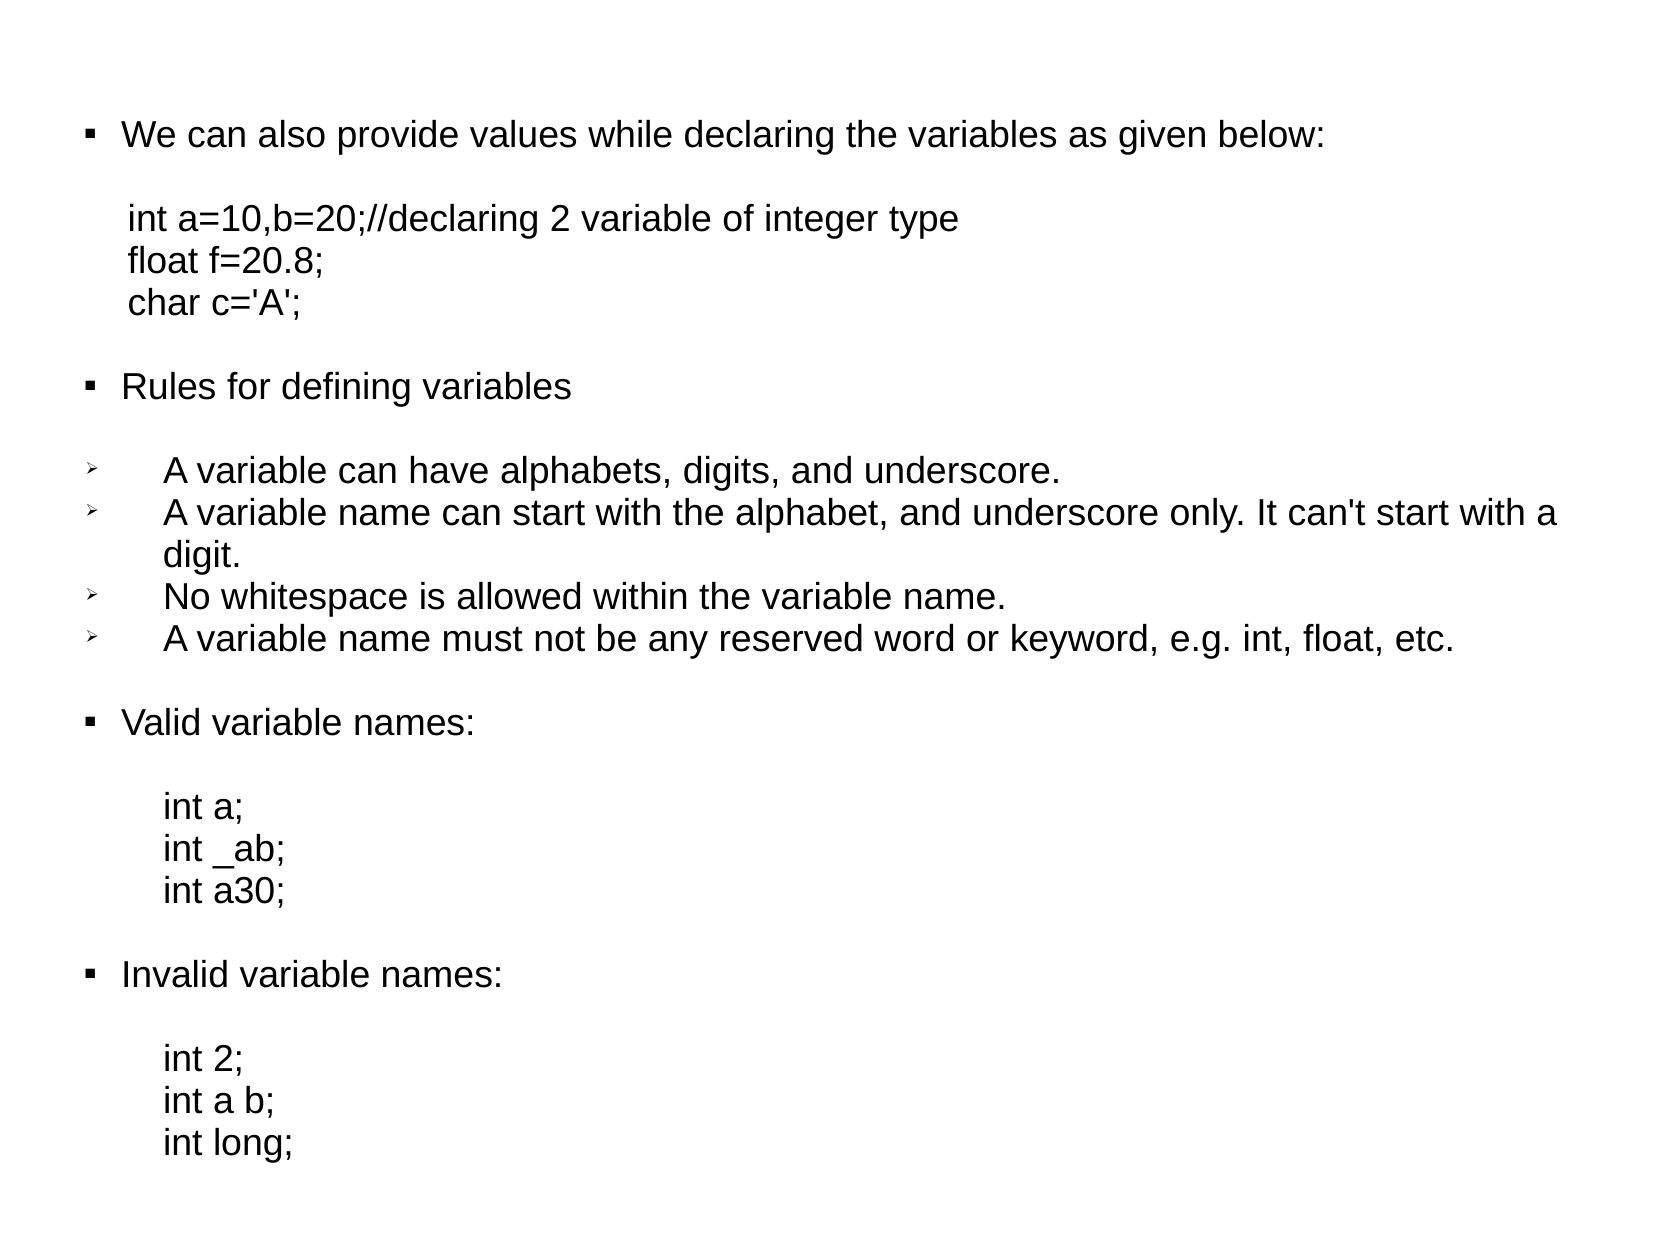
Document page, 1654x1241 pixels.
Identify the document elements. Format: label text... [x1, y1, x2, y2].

text_box We can also provide values while declaring the variables as given below: int a=10,b=20;//declaring 2 variable of integer type float f=20.8; char c='A'; Rules for defining variables A variable can have alphabets, digits, and underscore. A variable name can start with the alphabet, and underscore only. It can't start with a digit. No whitespace is allowed within the variable name. A variable name must not be any reserved word or keyword, e.g. int, float, etc. Valid variable names: int a; int _ab; int a30; Invalid variable names: int 2; int a b; int long; [70, 106, 1619, 1241]
